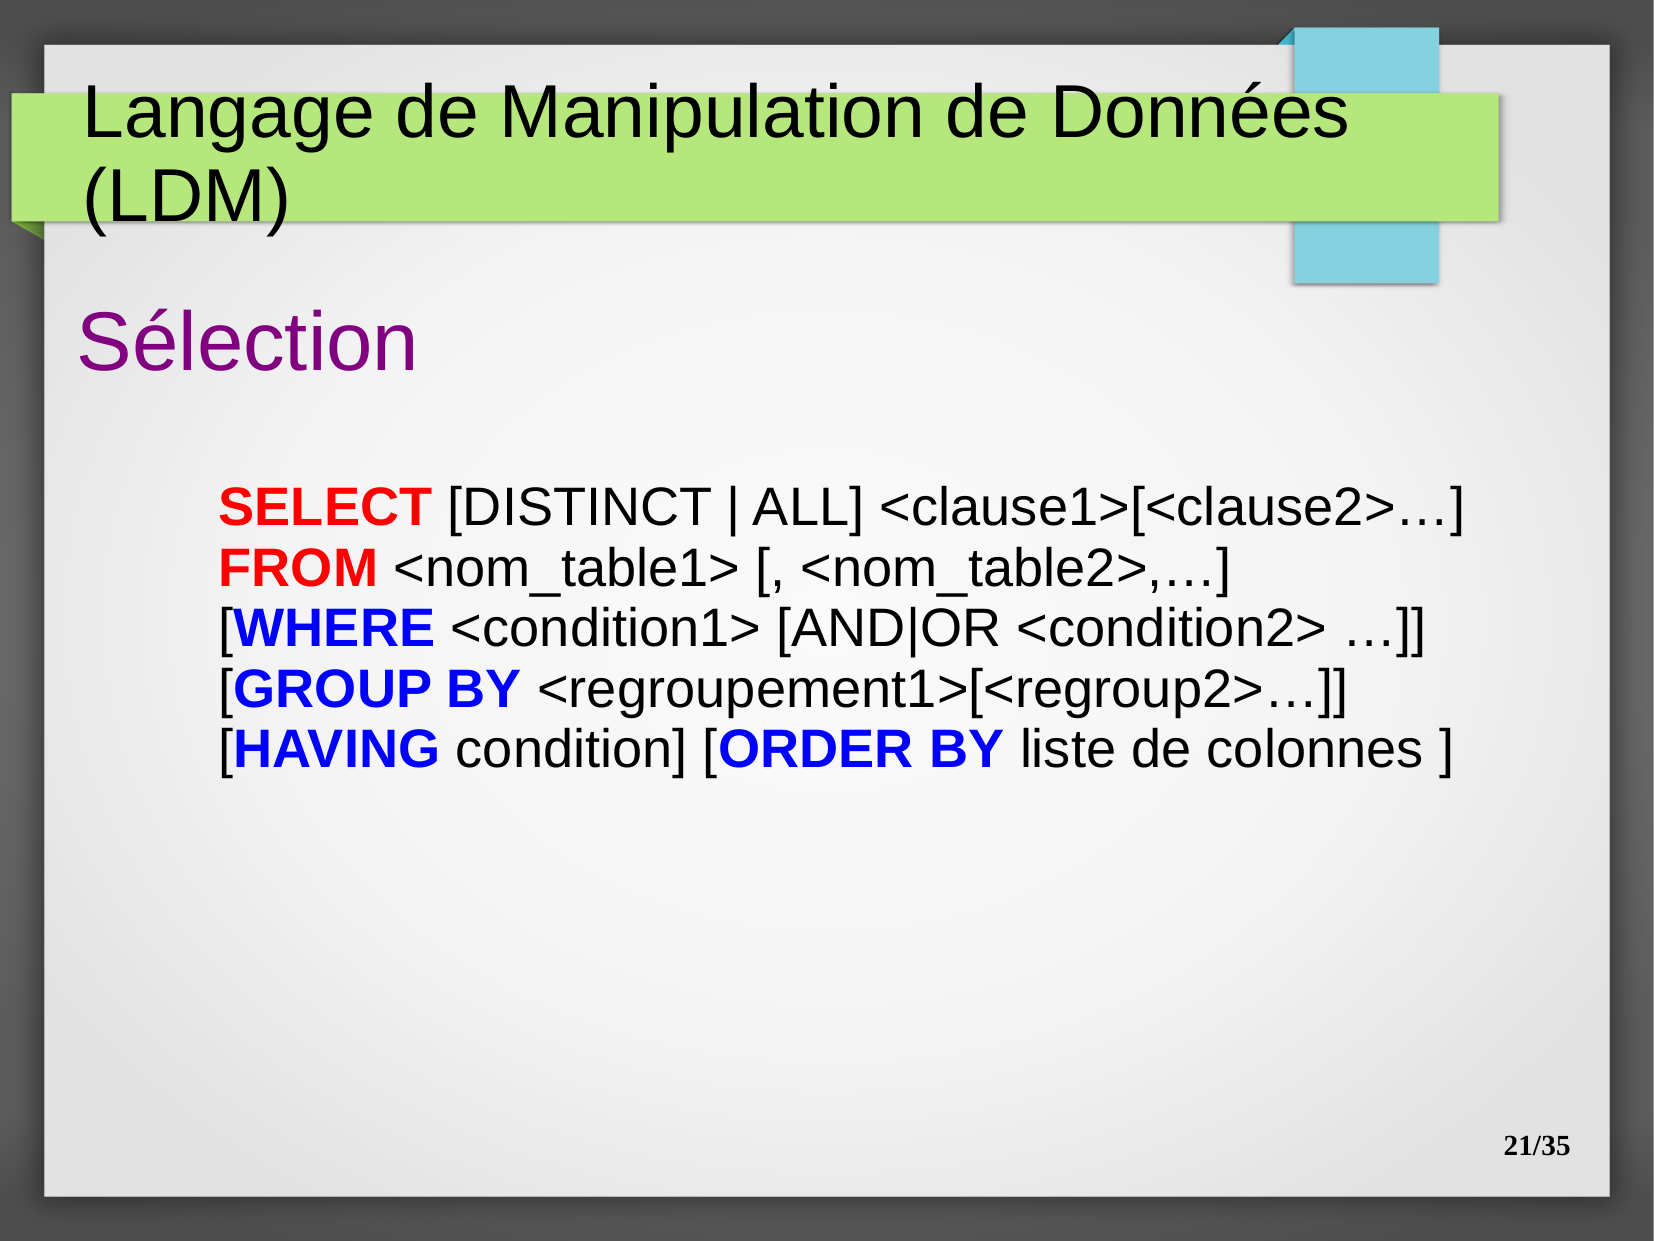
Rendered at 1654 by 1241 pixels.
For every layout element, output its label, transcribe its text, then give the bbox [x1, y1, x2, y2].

picture [0, 0, 1654, 1241]
title Langage de Manipulation de Données (LDM) [82, 49, 1571, 257]
list Sélection SELECT [DISTINCT | ALL] <clause1>[<clause2>…] FROM <nom_table1> [, <nom_table2>,…] [WHERE <condition1> [AND|OR <condition2> …]][GROUP BY <regroupement1>[<regroup2>…]][HAVING condition] [ORDER BY liste de colonnes ] [76, 295, 1565, 1015]
